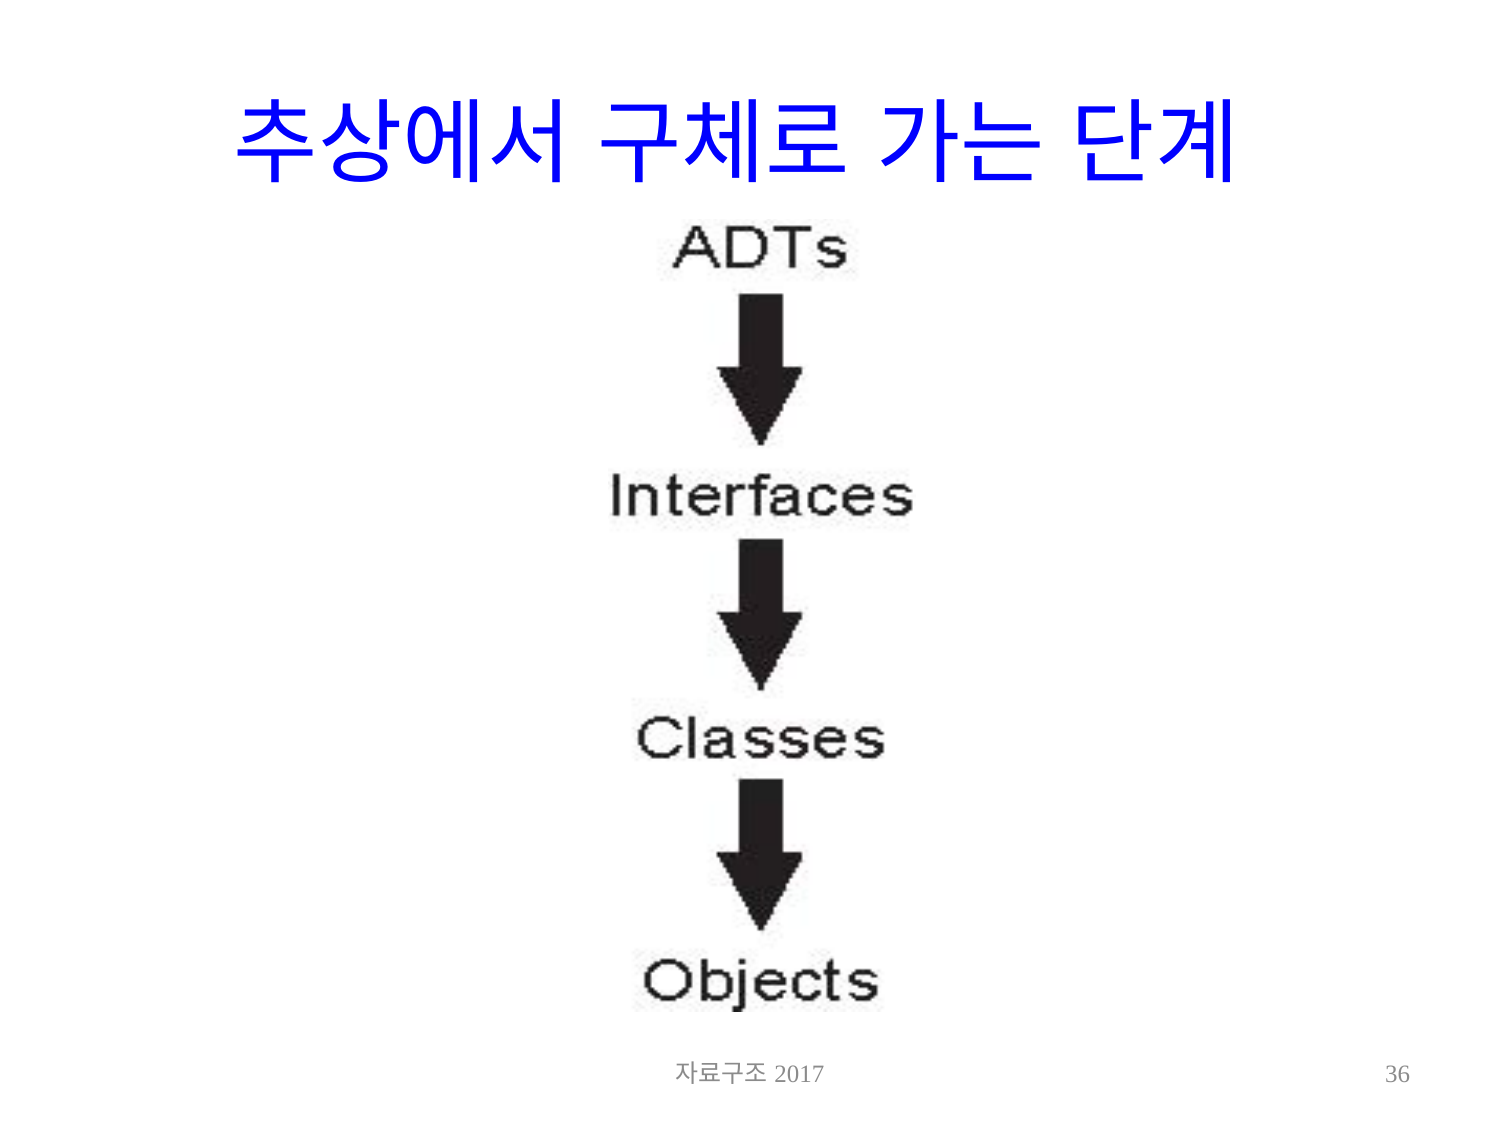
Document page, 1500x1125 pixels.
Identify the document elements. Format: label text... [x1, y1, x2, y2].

footer 자료구조 2017 [512, 1042, 988, 1103]
slide_number <숫자> [1074, 1042, 1425, 1103]
title 추상에서 구체로 가는 단계 [75, 45, 1425, 233]
picture [608, 219, 916, 1012]
